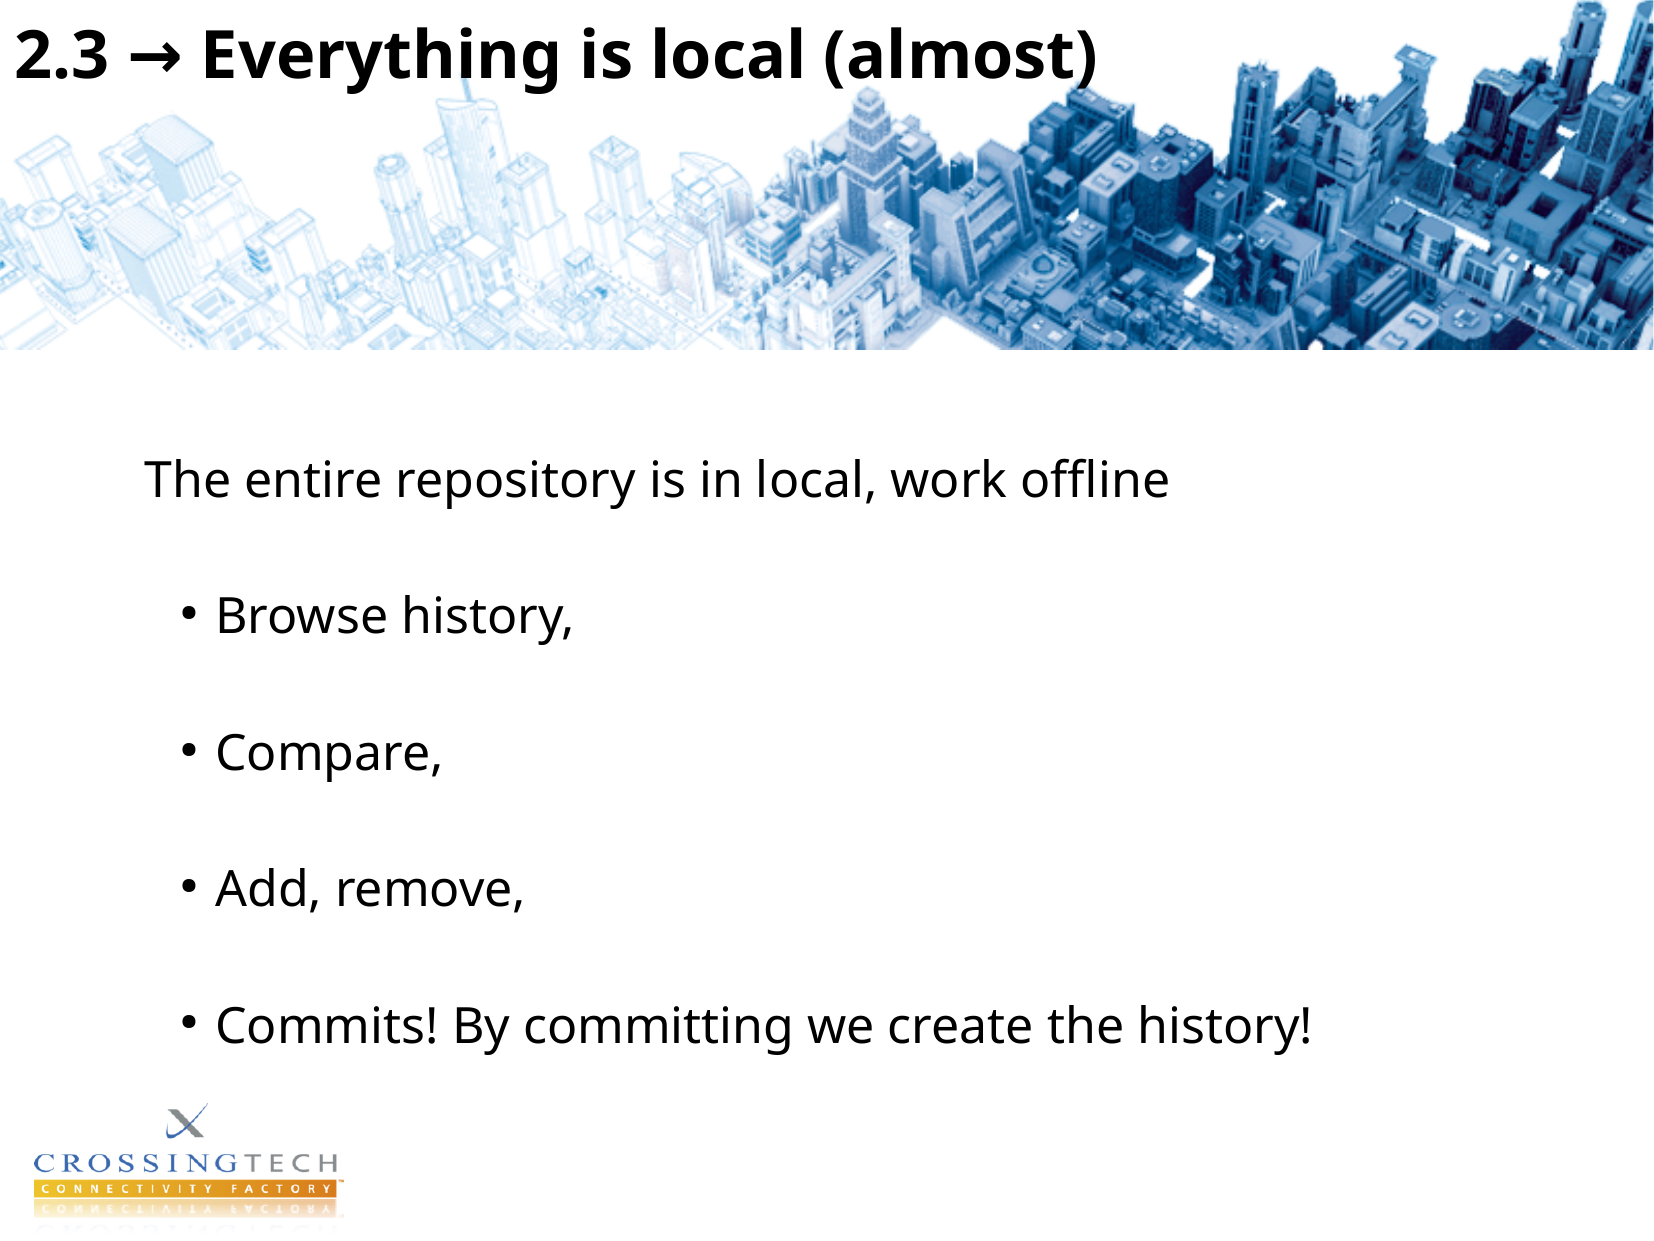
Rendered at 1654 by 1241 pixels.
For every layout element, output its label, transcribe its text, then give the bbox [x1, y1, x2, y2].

picture [0, 0, 1654, 350]
picture [34, 1103, 344, 1237]
text_box 2.3 → Everything is local (almost) [0, 0, 1395, 93]
text_box The entire repository is in local, work offline Browse history, Compare, Add, remove, Commits! By committing we create the history! [129, 436, 1586, 976]
